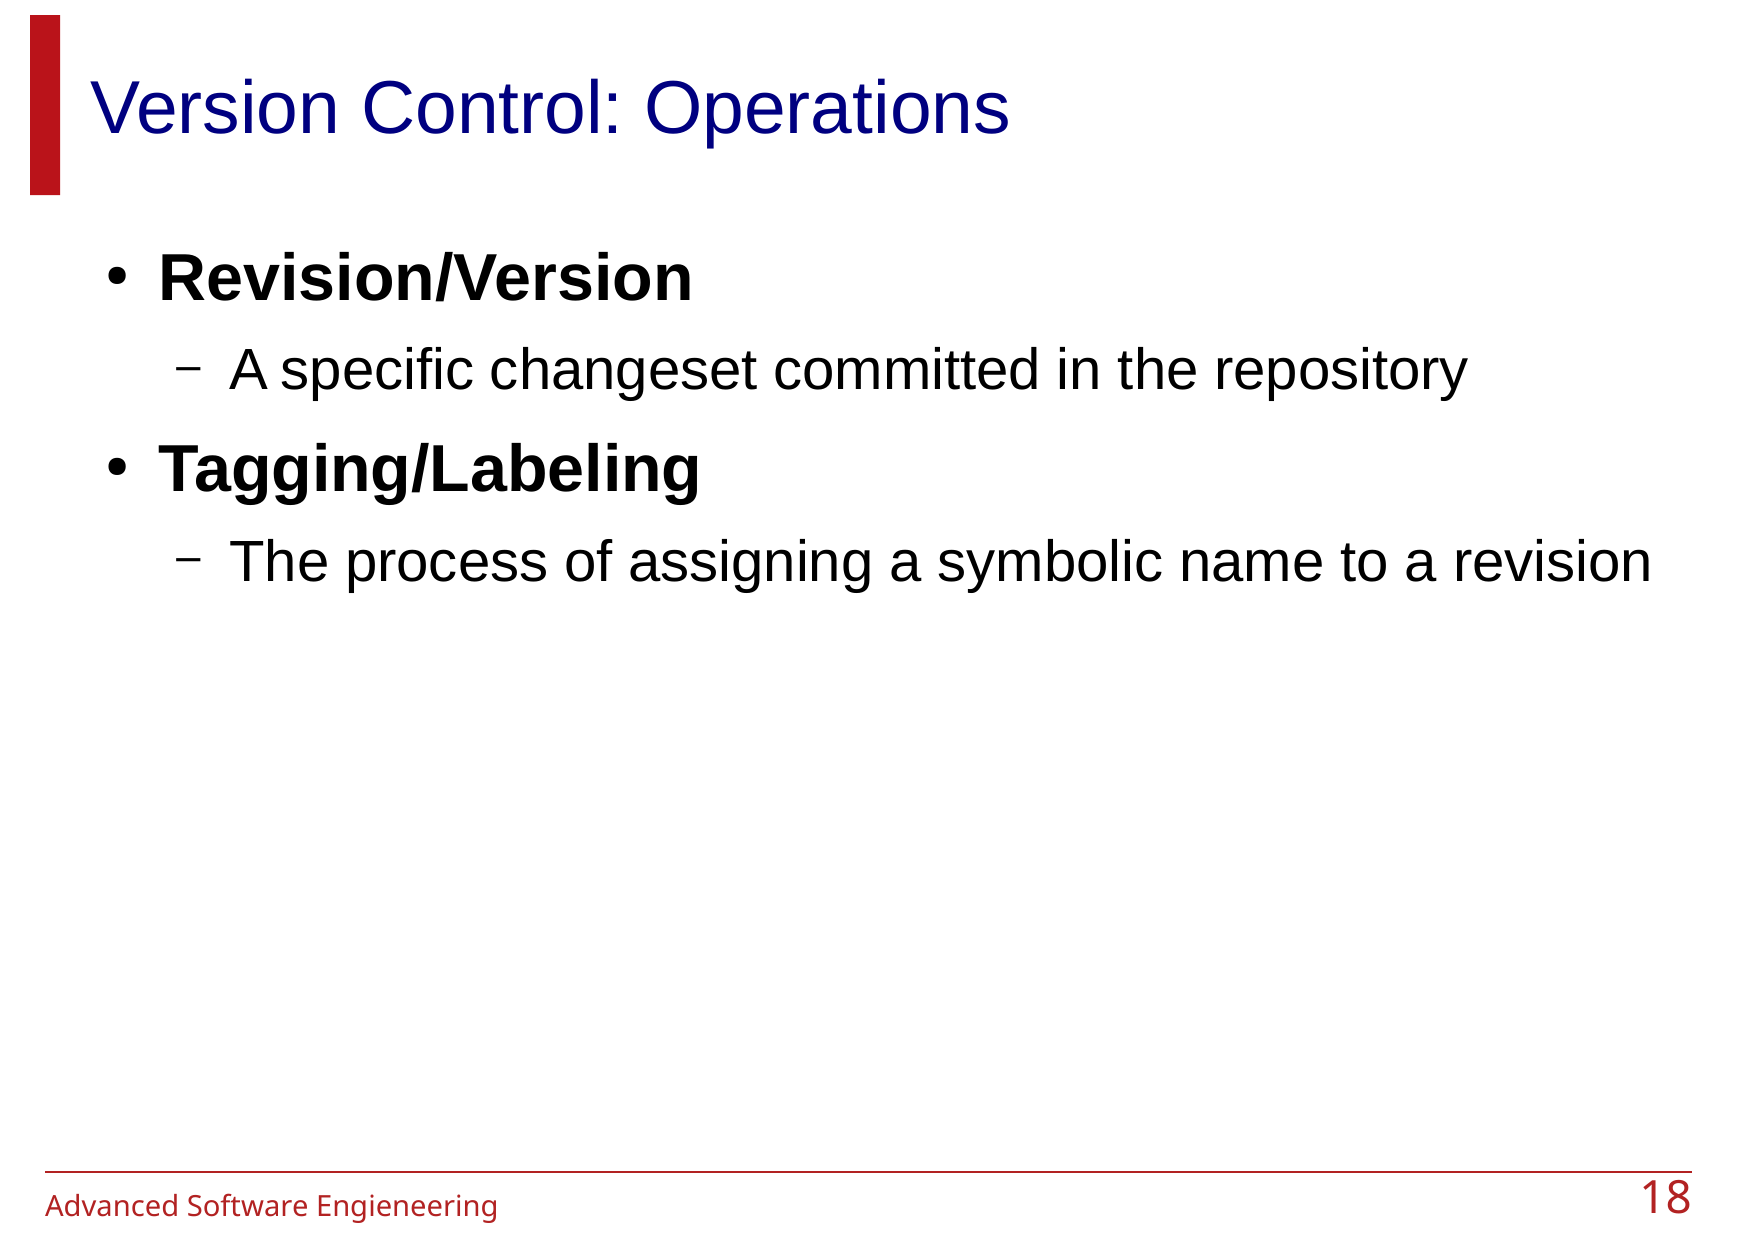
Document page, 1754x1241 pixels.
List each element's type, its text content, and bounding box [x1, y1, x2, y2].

list Revision/Version A specific changeset committed in the repository Tagging/Labeling The process of assigning a symbolic name to a revision [87, 240, 1696, 1081]
title Version Control: Operations [90, 19, 1726, 196]
